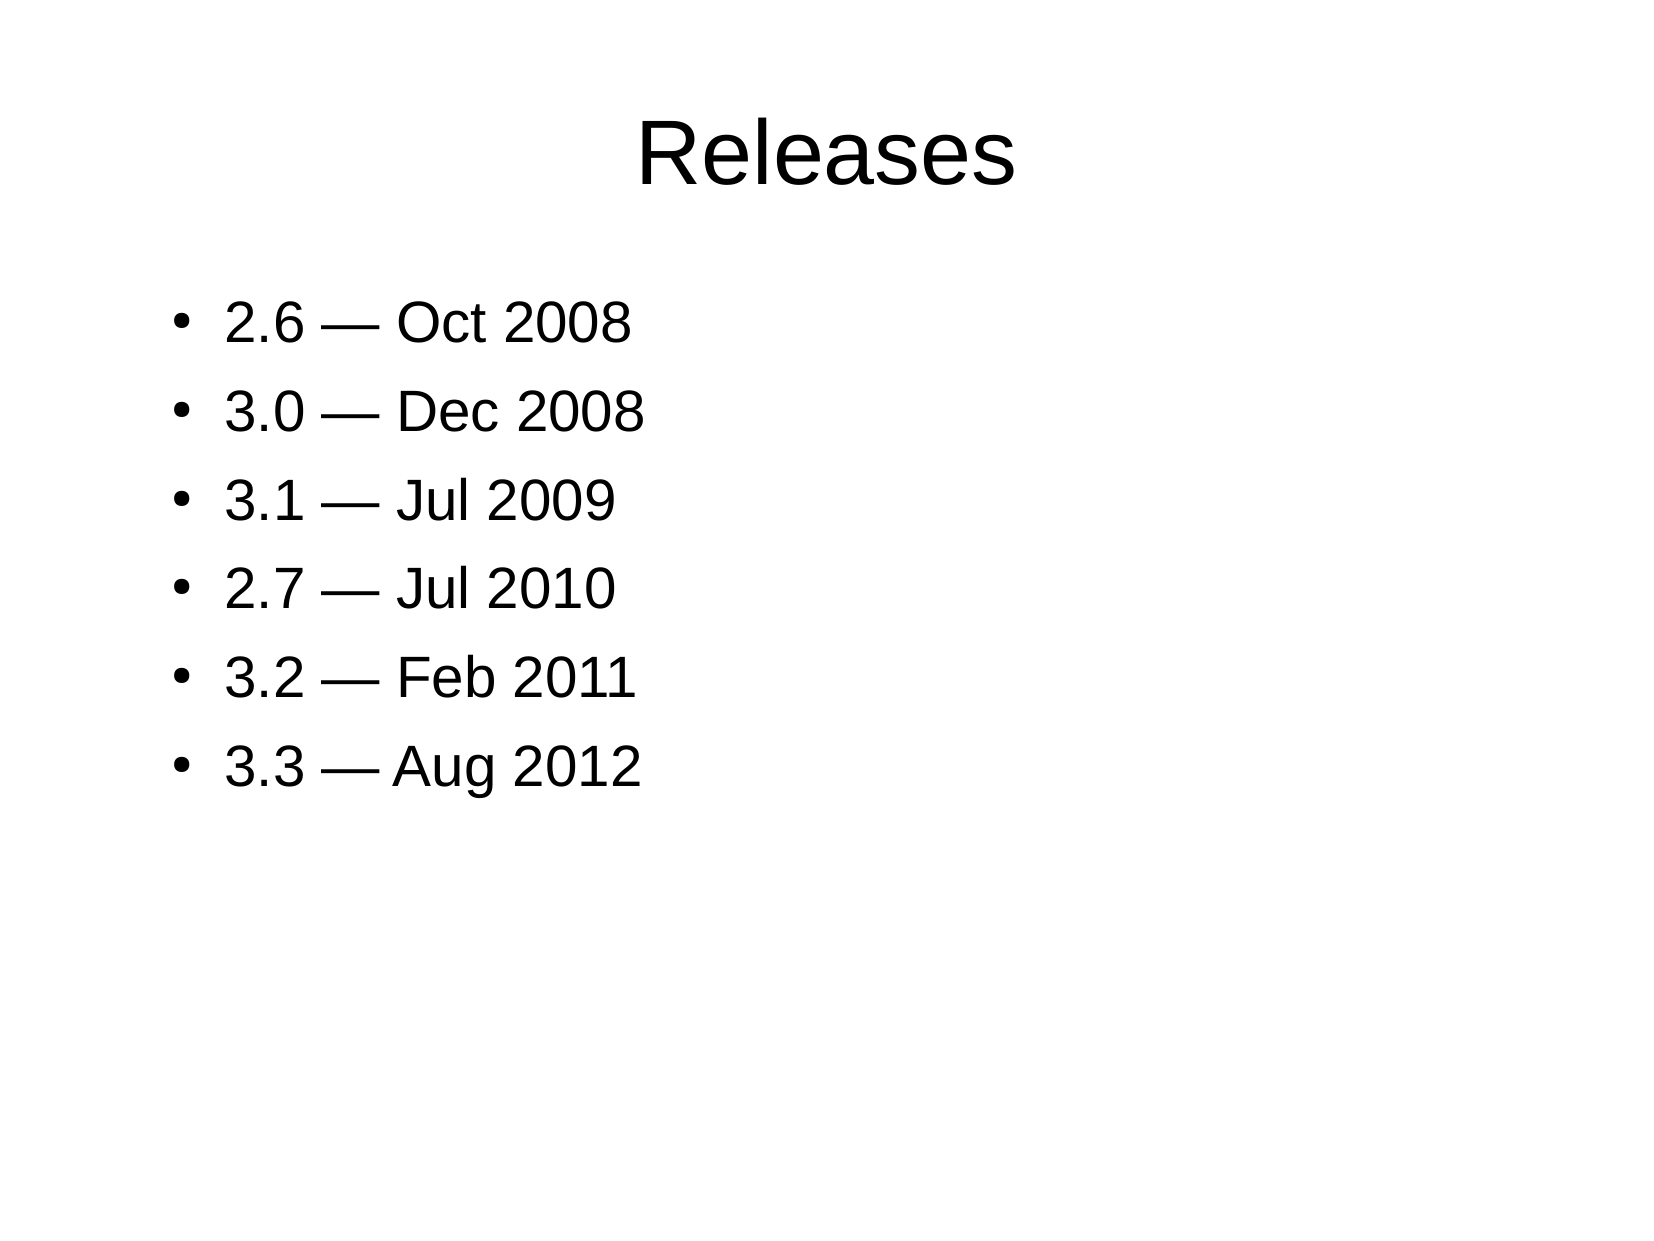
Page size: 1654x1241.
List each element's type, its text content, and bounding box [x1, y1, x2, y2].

list 2.6 — Oct 2008 3.0 — Dec 2008 3.1 — Jul 2009 2.7 — Jul 2010 3.2 — Feb 2011 3.3 — Aug 2012 [82, 290, 1571, 1109]
title Releases [82, 49, 1571, 257]
